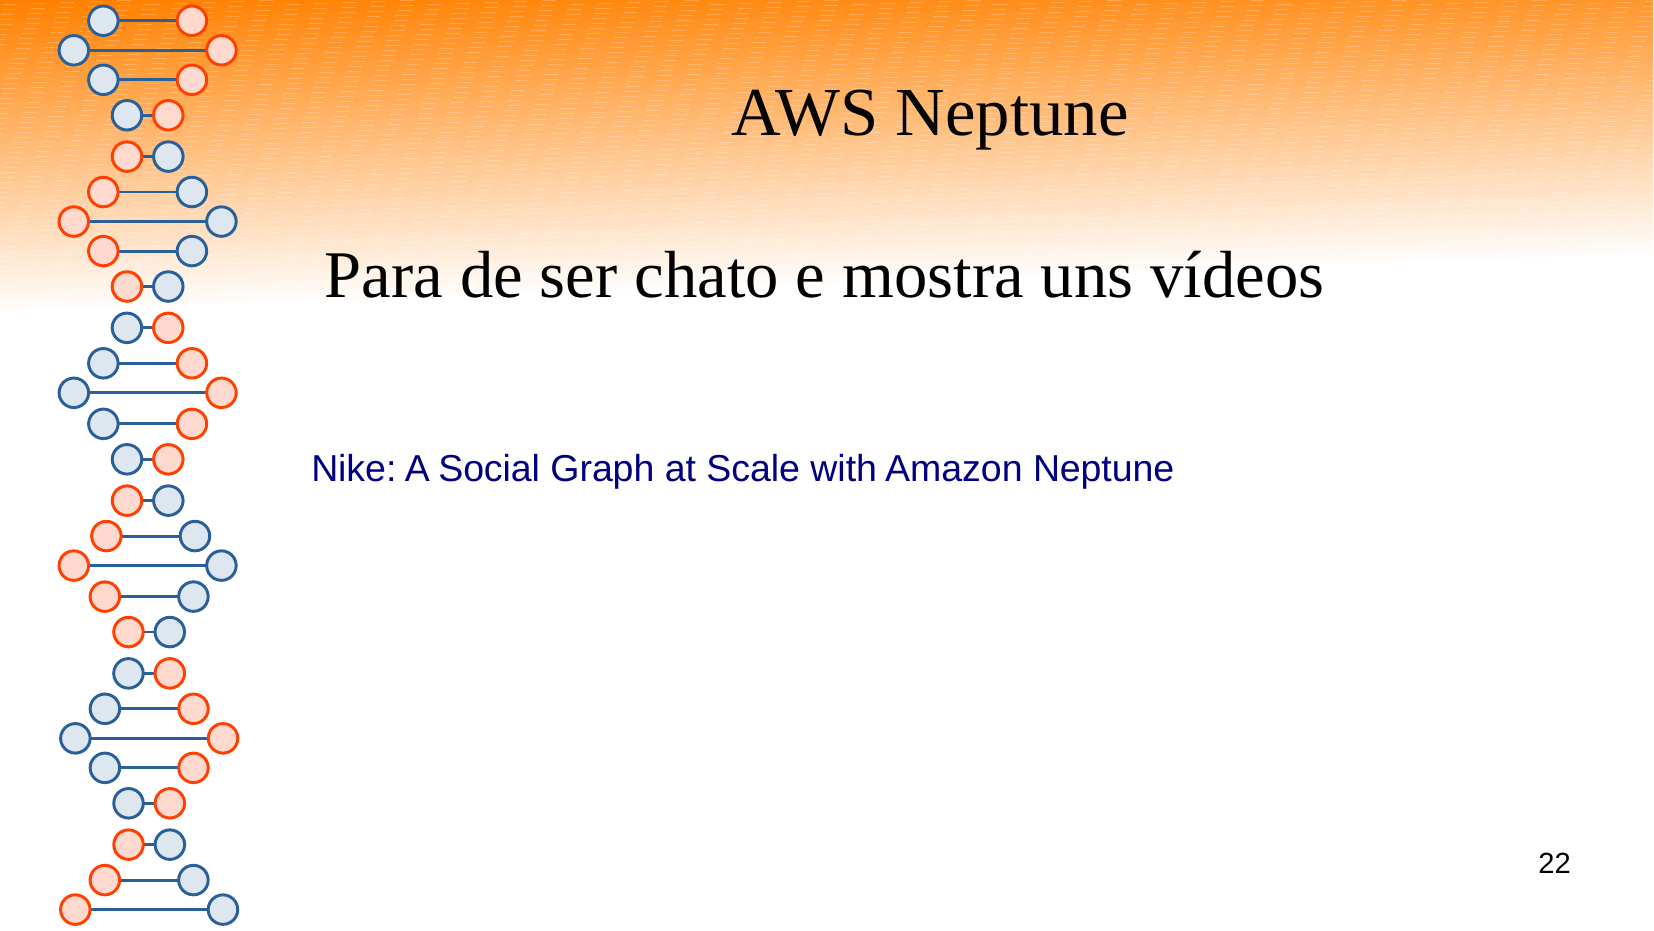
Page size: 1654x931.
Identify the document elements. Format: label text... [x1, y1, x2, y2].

text_box Nike: A Social Graph at Scale with Amazon Neptune [296, 439, 1447, 532]
subtitle Para de ser chato e mostra uns vídeos [265, 224, 1595, 325]
title AWS Neptune [265, 35, 1595, 189]
